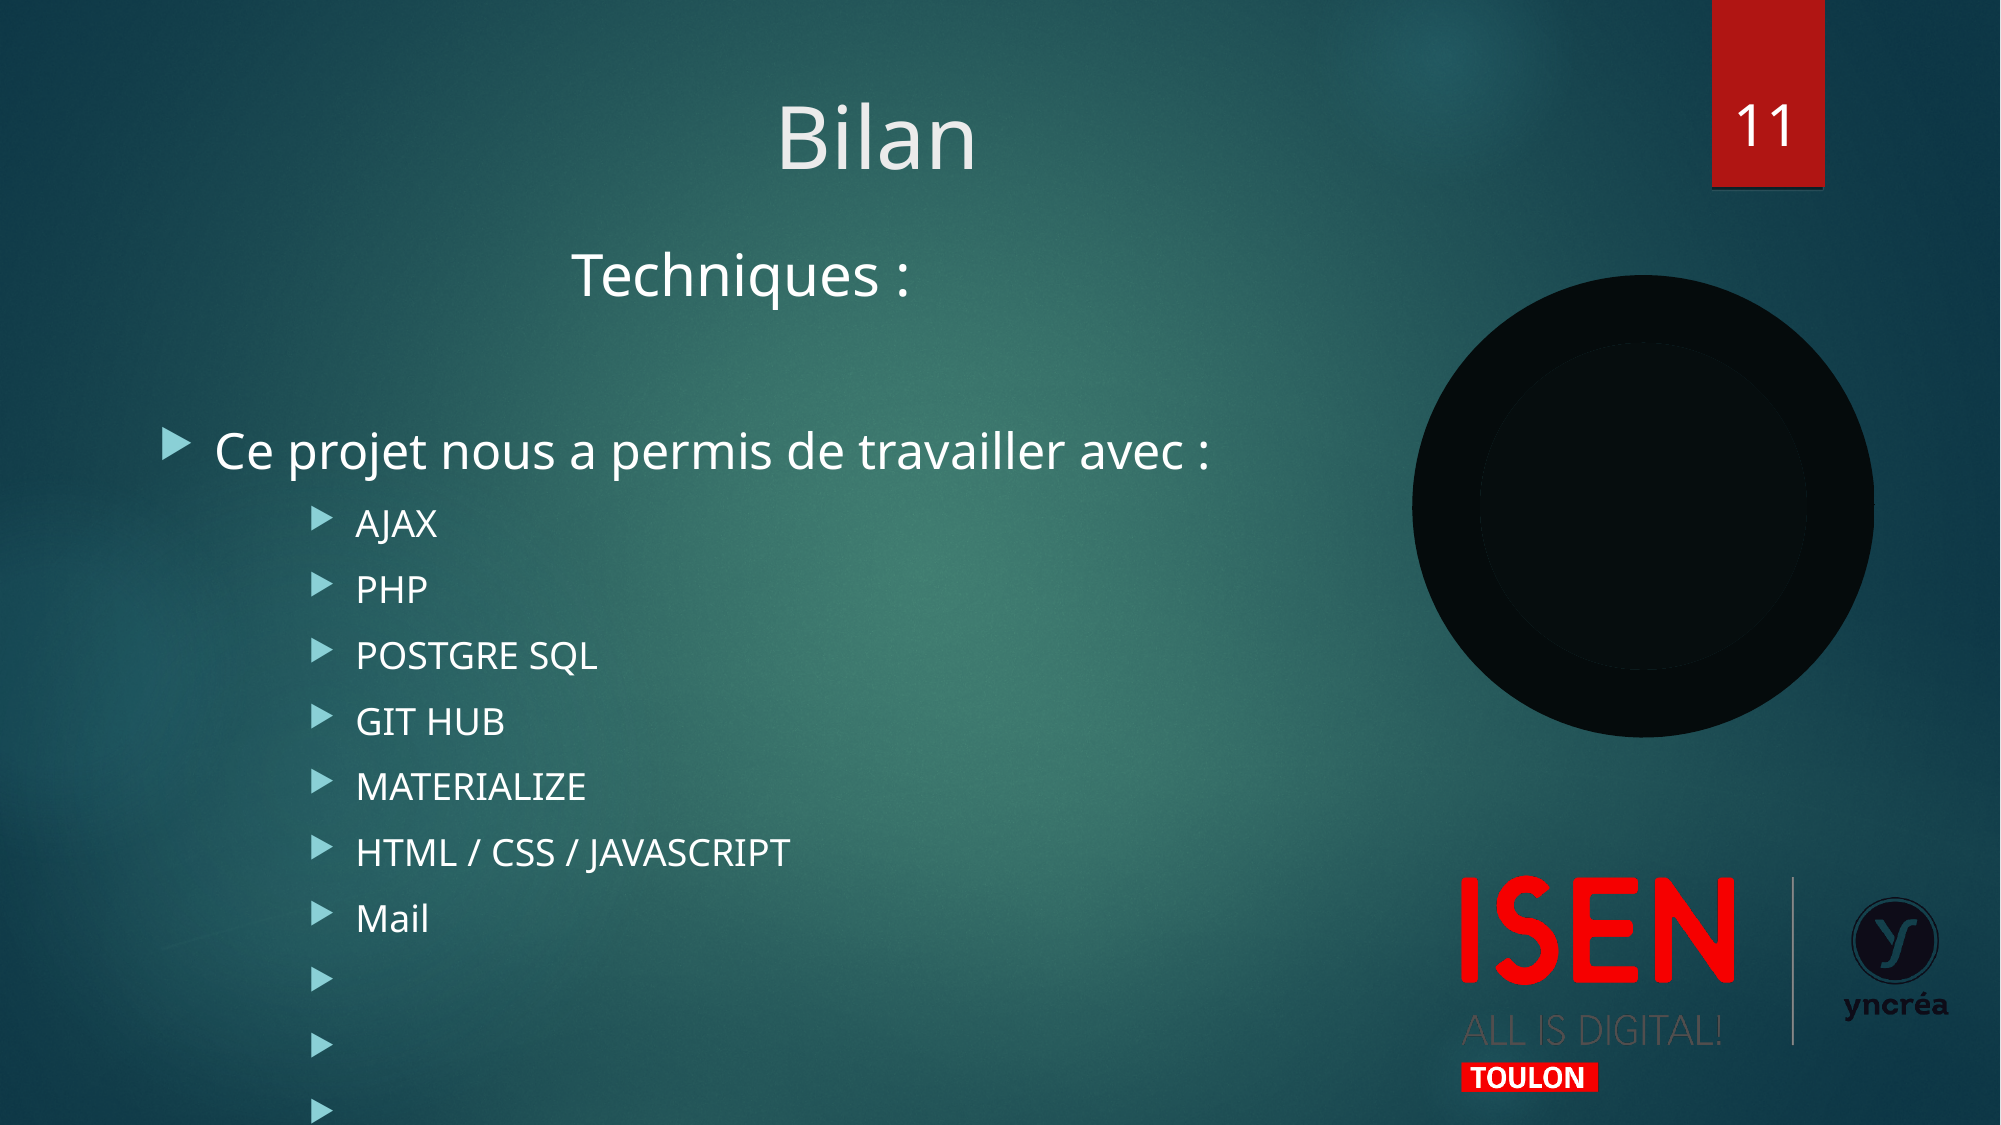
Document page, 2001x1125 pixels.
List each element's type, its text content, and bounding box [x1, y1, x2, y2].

text_box 11 [1698, 48, 1836, 175]
title Bilan [106, 74, 1649, 231]
picture [1408, 842, 2000, 1125]
list Techniques : Ce projet nous a permis de travailler avec : AJAX PHP POSTGRE SQL GIT HUB MATERIALIZE HTML / CSS / JAVASCRIPT Mail [143, 230, 1612, 957]
